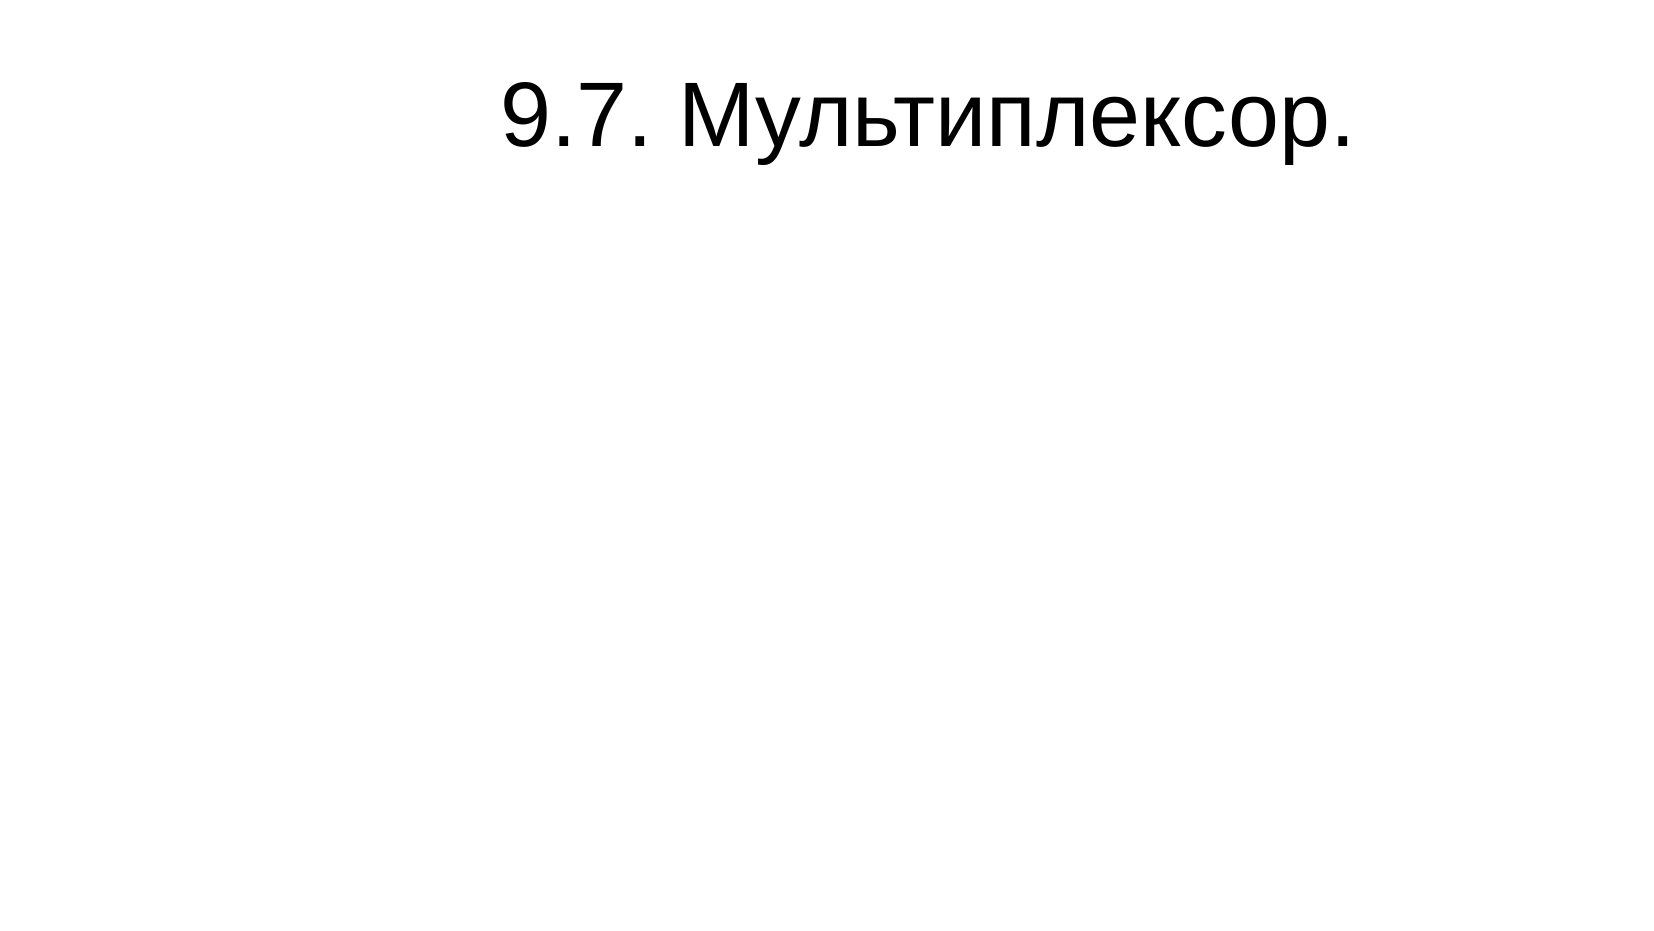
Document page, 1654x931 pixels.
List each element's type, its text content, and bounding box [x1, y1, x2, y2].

title 9.7. Мультиплексор. [82, 37, 1571, 193]
